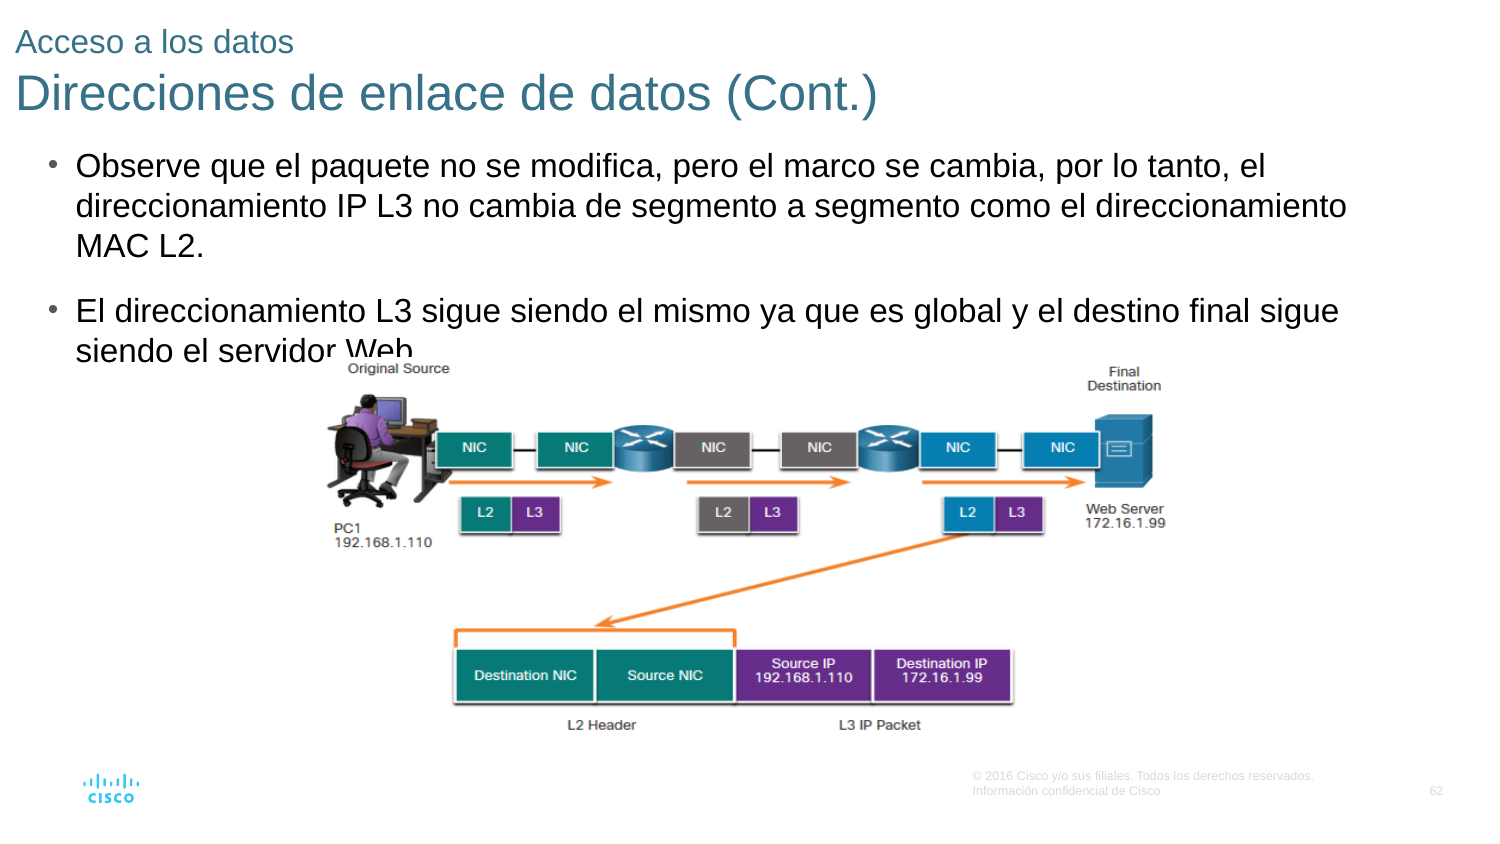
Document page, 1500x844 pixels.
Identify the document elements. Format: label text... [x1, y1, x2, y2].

list Observe que el paquete no se modifica, pero el marco se cambia, por lo tanto, el direccionamiento IP L3 no cambia de segmento a segmento como el direccionamiento MAC L2. El direccionamiento L3 sigue siendo el mismo ya que es global y el destino final sigue siendo el servidor Web. [32, 136, 1447, 335]
picture [323, 357, 1180, 732]
title Acceso a los datos Direcciones de enlace de datos (Cont.) [0, 0, 1080, 142]
